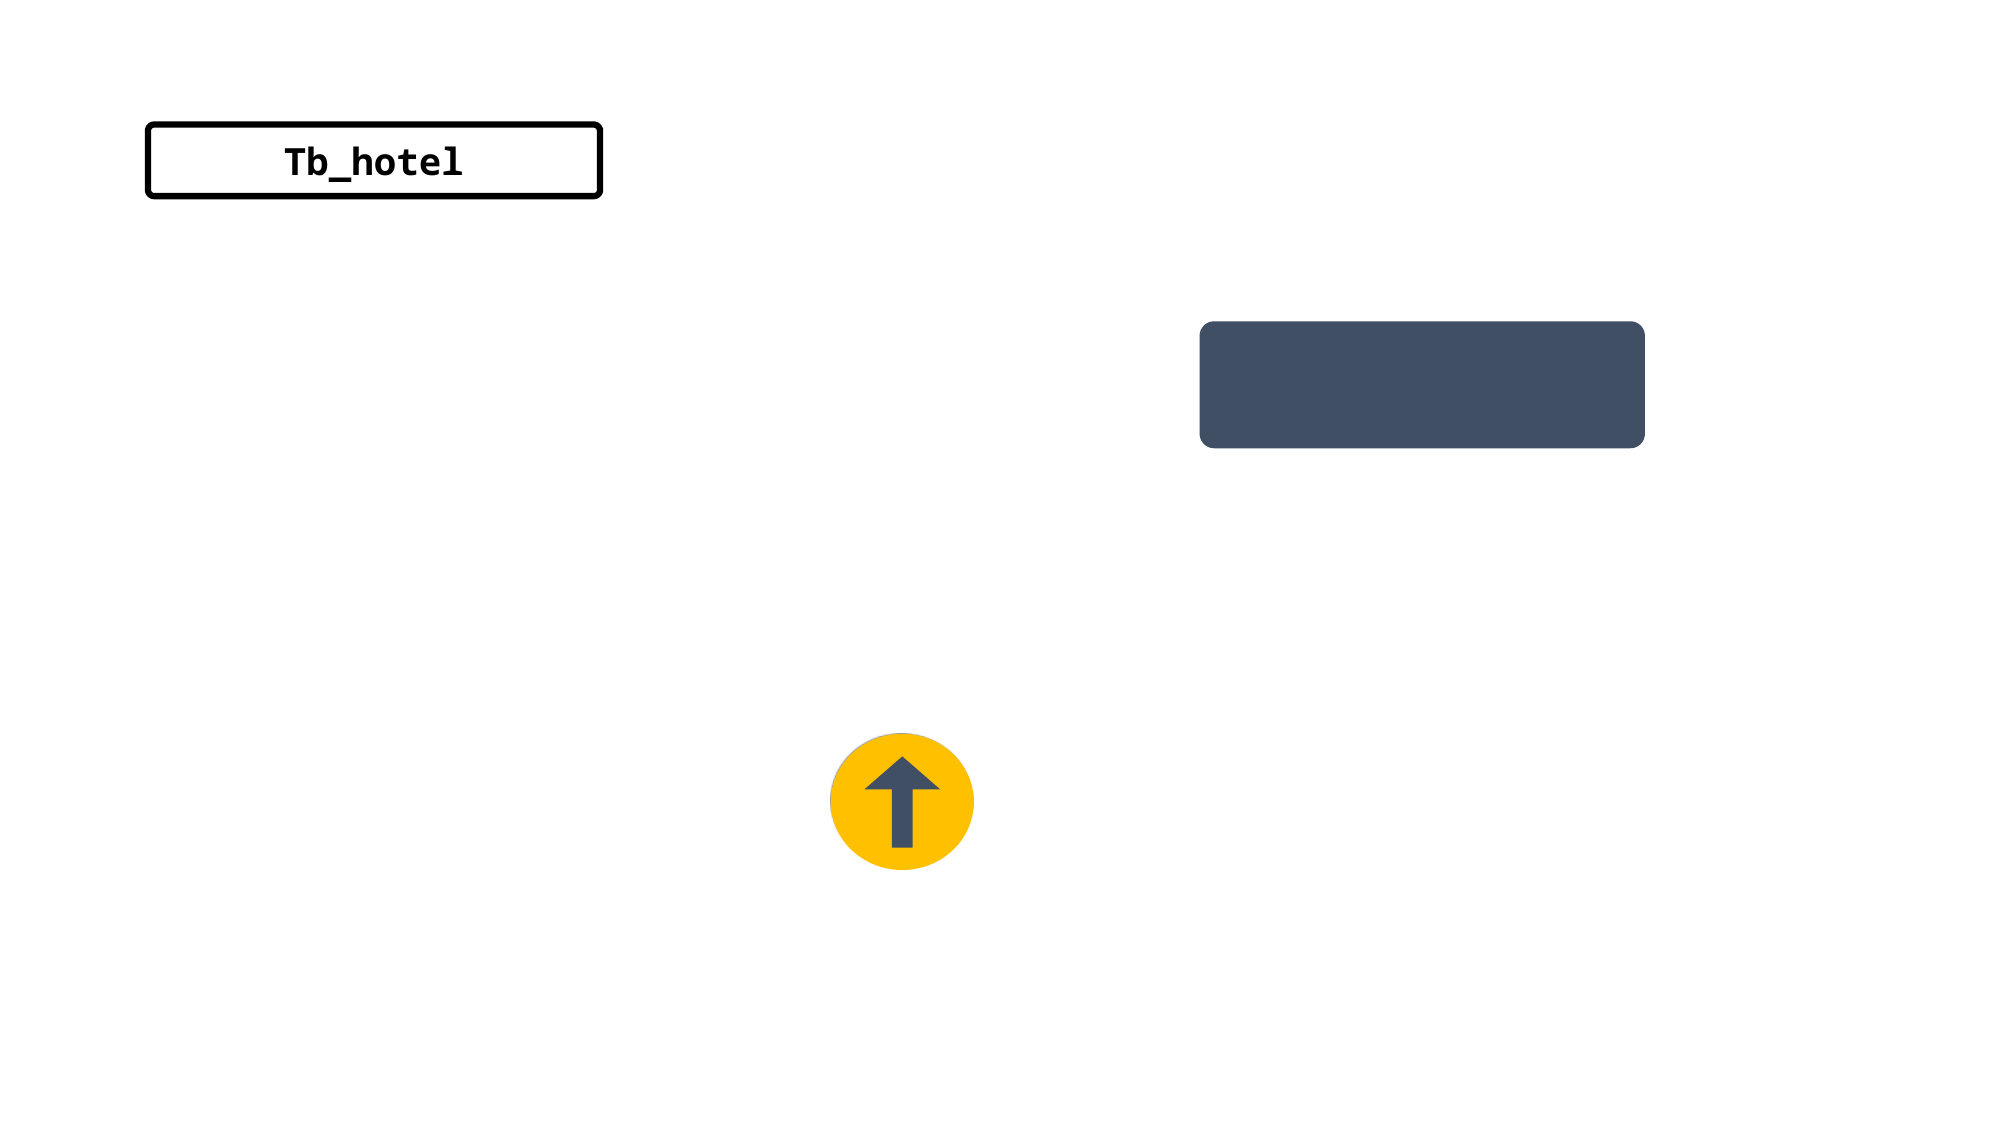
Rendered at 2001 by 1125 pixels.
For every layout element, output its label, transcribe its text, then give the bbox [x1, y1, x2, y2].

text_box [830, 733, 974, 871]
text_box Tb_hotel [147, 124, 601, 197]
text_box [1199, 321, 1645, 449]
